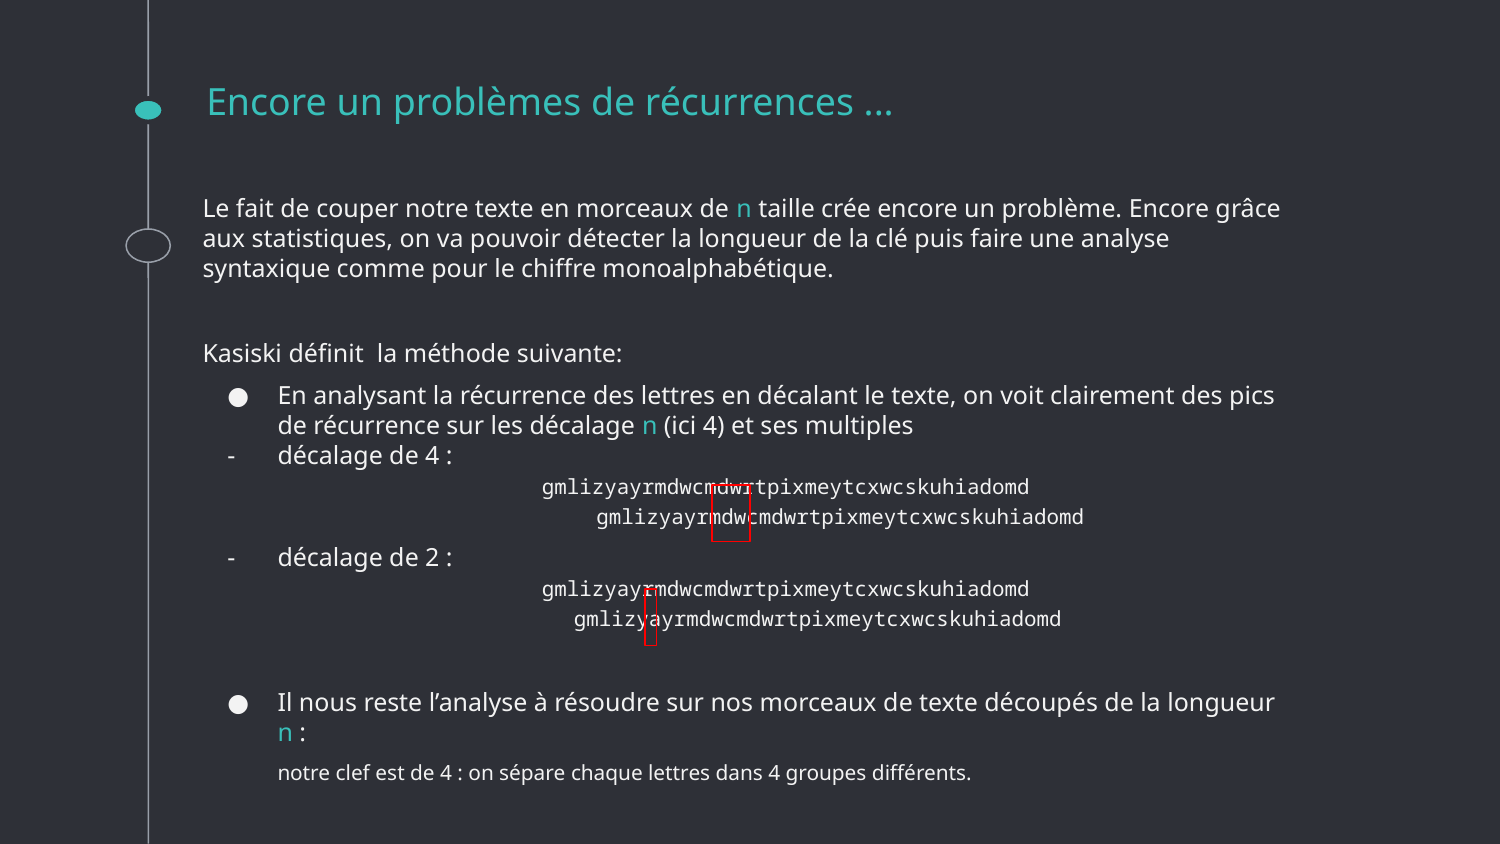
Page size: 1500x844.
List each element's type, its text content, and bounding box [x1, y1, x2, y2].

title Encore un problèmes de récurrences ... [191, 81, 1317, 139]
list Le fait de couper notre texte en morceaux de n taille crée encore un problème. Encore grâce aux statistiques, on va pouvoir détecter la longueur de la clé puis faire une analyse syntaxique comme pour le chiffre monoalphabétique. Kasiski définit la méthode suivante: En analysant la récurrence des lettres en décalant le texte, on voit clairement des pics de récurrence sur les décalage n (ici 4) et ses multiples décalage de 4 : gmlizyayrmdwcmdwrtpixmeytcxwcskuhiadomd gmlizyayrmdwcmdwrtpixmeytcxwcskuhiadomd décalage de 2 : gmlizyayrmdwcmdwrtpixmeytcxwcskuhiadomd gmlizyayrmdwcmdwrtpixmeytcxwcskuhiadomd Il nous reste l’analyse à résoudre sur nos morceaux de texte découpés de la longueur n : notre clef est de 4 : on sépare chaque lettres dans 4 groupes différents. [187, 177, 1313, 789]
